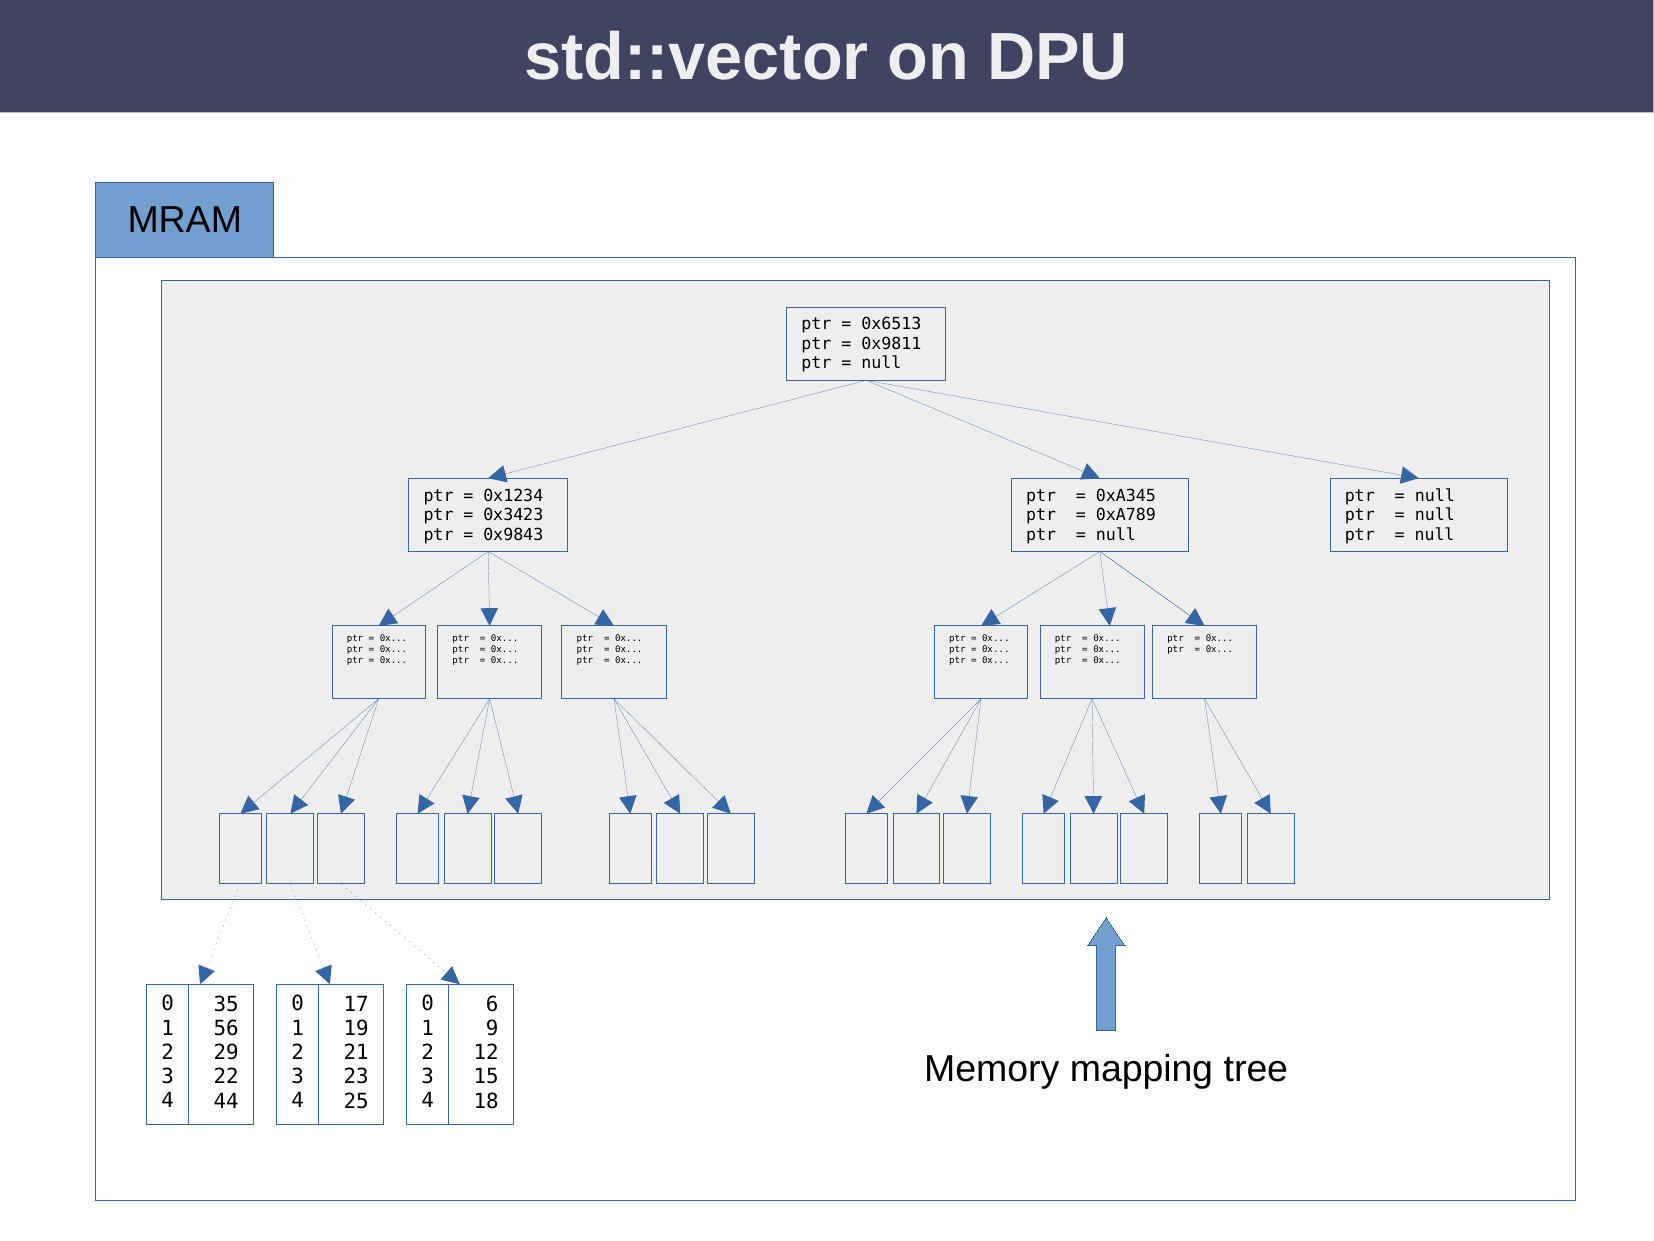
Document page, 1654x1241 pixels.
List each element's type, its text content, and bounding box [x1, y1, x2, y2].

text_box 17 19 21 23 25 [318, 984, 384, 1125]
text_box ptr = 0x... ptr = 0x... ptr = 0x... [332, 625, 426, 699]
text_box 0 1 2 3 4 [146, 984, 188, 1125]
text_box [161, 280, 1550, 900]
text_box ptr = 0x... ptr = 0x... [1152, 625, 1257, 699]
text_box ptr = 0x1234 ptr = 0x3423 ptr = 0x9843 [408, 478, 568, 552]
text_box ptr = 0x6513 ptr = 0x9811 ptr = null [786, 307, 946, 381]
text_box std::vector on DPU [0, 0, 1654, 113]
text_box [1087, 917, 1126, 1031]
text_box ptr = 0x... ptr = 0x... ptr = 0x... [934, 625, 1028, 699]
text_box ptr = 0xA345 ptr = 0xA789 ptr = null [1011, 478, 1189, 552]
text_box Memory mapping tree [862, 1012, 1350, 1125]
text_box 0 1 2 3 4 [276, 984, 318, 1125]
text_box 0 1 2 3 4 [406, 984, 448, 1125]
text_box ptr = 0x... ptr = 0x... ptr = 0x... [1040, 625, 1145, 699]
text_box ptr = null ptr = null ptr = null [1330, 478, 1508, 552]
text_box 6 9 12 15 18 [448, 984, 514, 1125]
text_box ptr = 0x... ptr = 0x... ptr = 0x... [437, 625, 542, 699]
text_box ptr = 0x... ptr = 0x... ptr = 0x... [561, 625, 667, 699]
text_box MRAM [95, 182, 274, 258]
text_box 35 56 29 22 44 [188, 984, 254, 1125]
